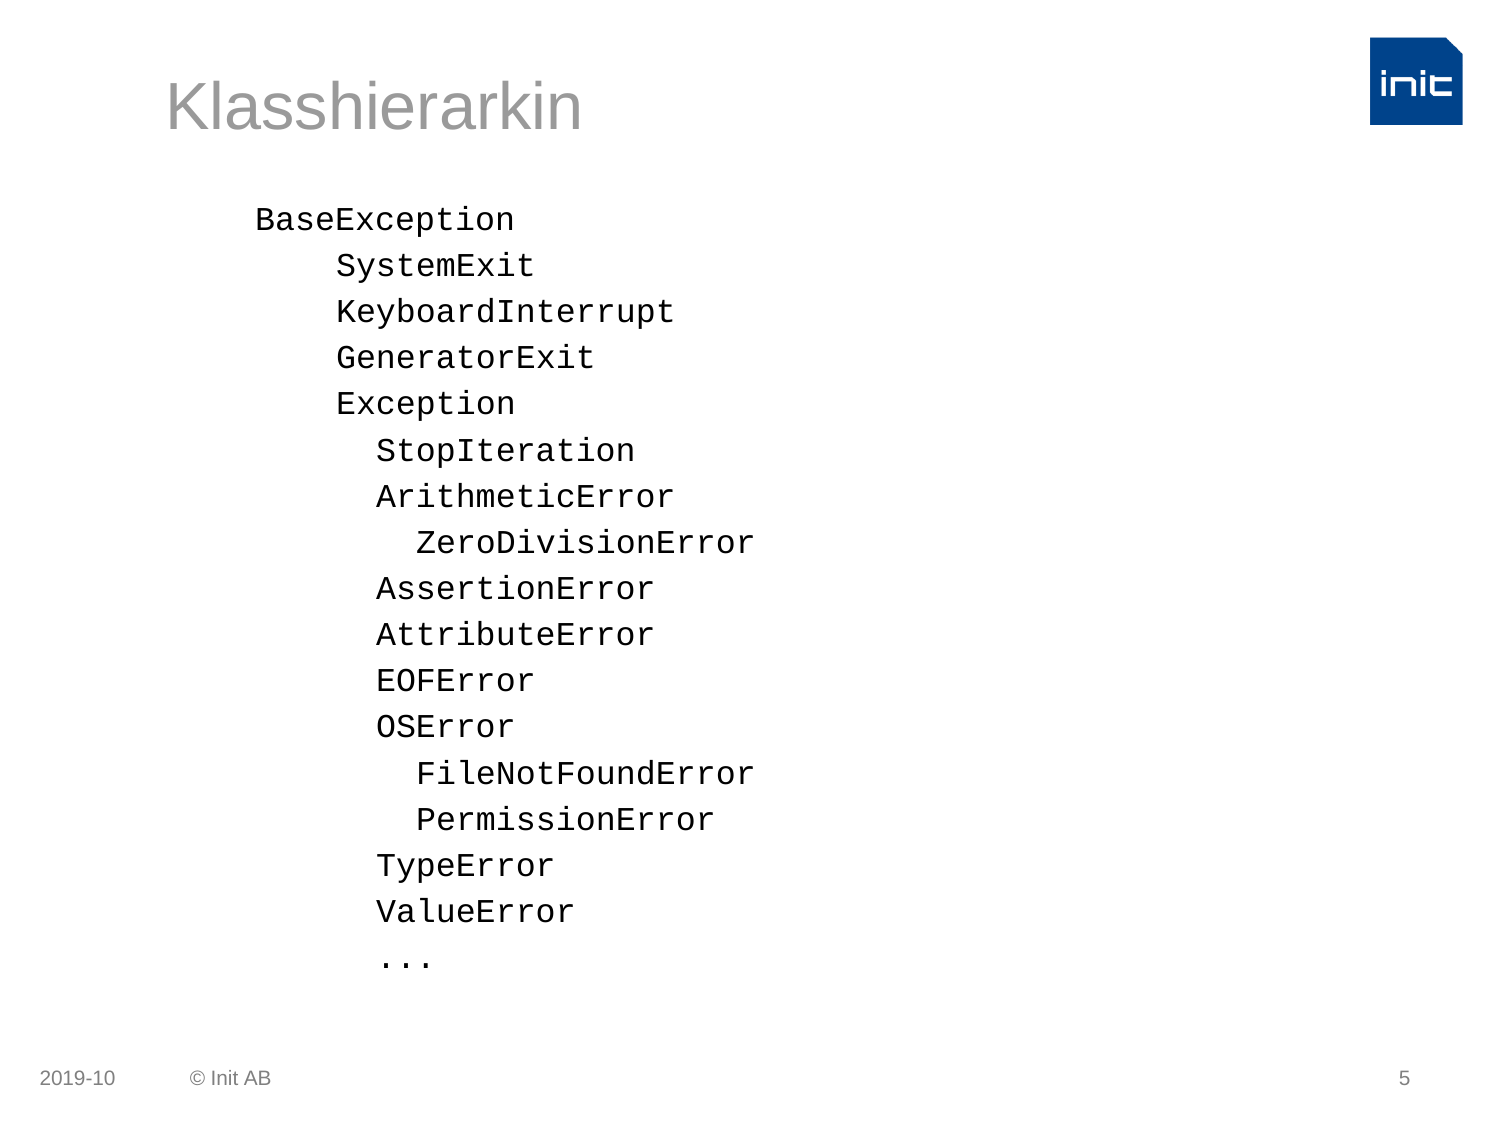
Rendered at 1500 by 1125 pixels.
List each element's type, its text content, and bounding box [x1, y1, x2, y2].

text_box <nummer> [1350, 1037, 1426, 1098]
text_box 2019-10 [24, 1037, 151, 1098]
text_box © Init AB [174, 1037, 1326, 1098]
text_box Klasshierarkin [150, 0, 1351, 151]
text_box BaseException SystemExit KeyboardInterrupt GeneratorExit Exception StopIteration ArithmeticError ZeroDivisionError AssertionError AttributeError EOFError OSError FileNotFoundError PermissionError TypeError ValueError ... [150, 189, 1351, 963]
picture [1370, 37, 1463, 125]
